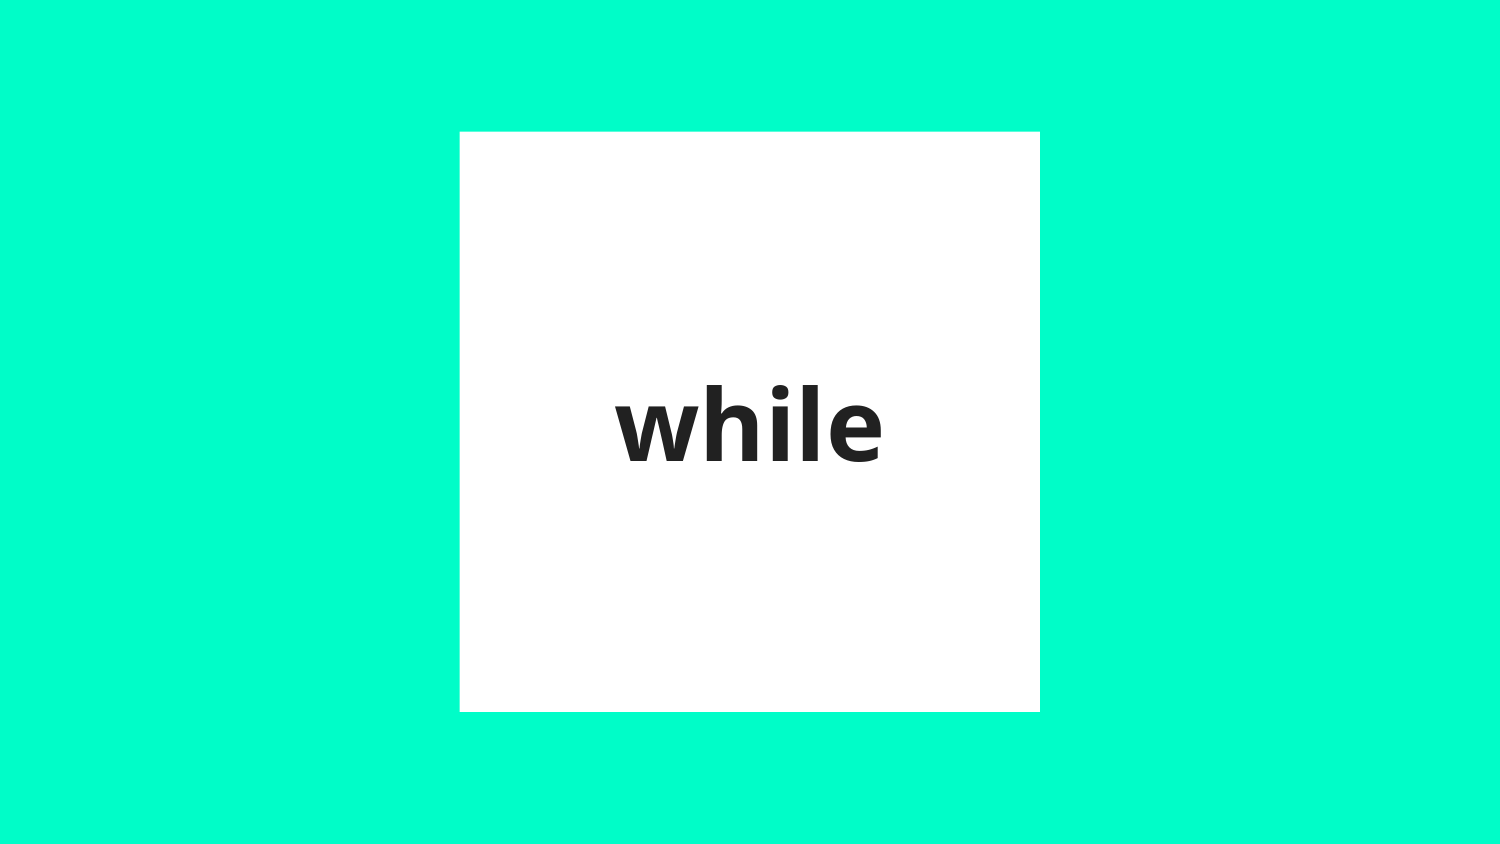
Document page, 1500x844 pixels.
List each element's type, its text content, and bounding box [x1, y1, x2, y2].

text_box while [459, 131, 1040, 712]
